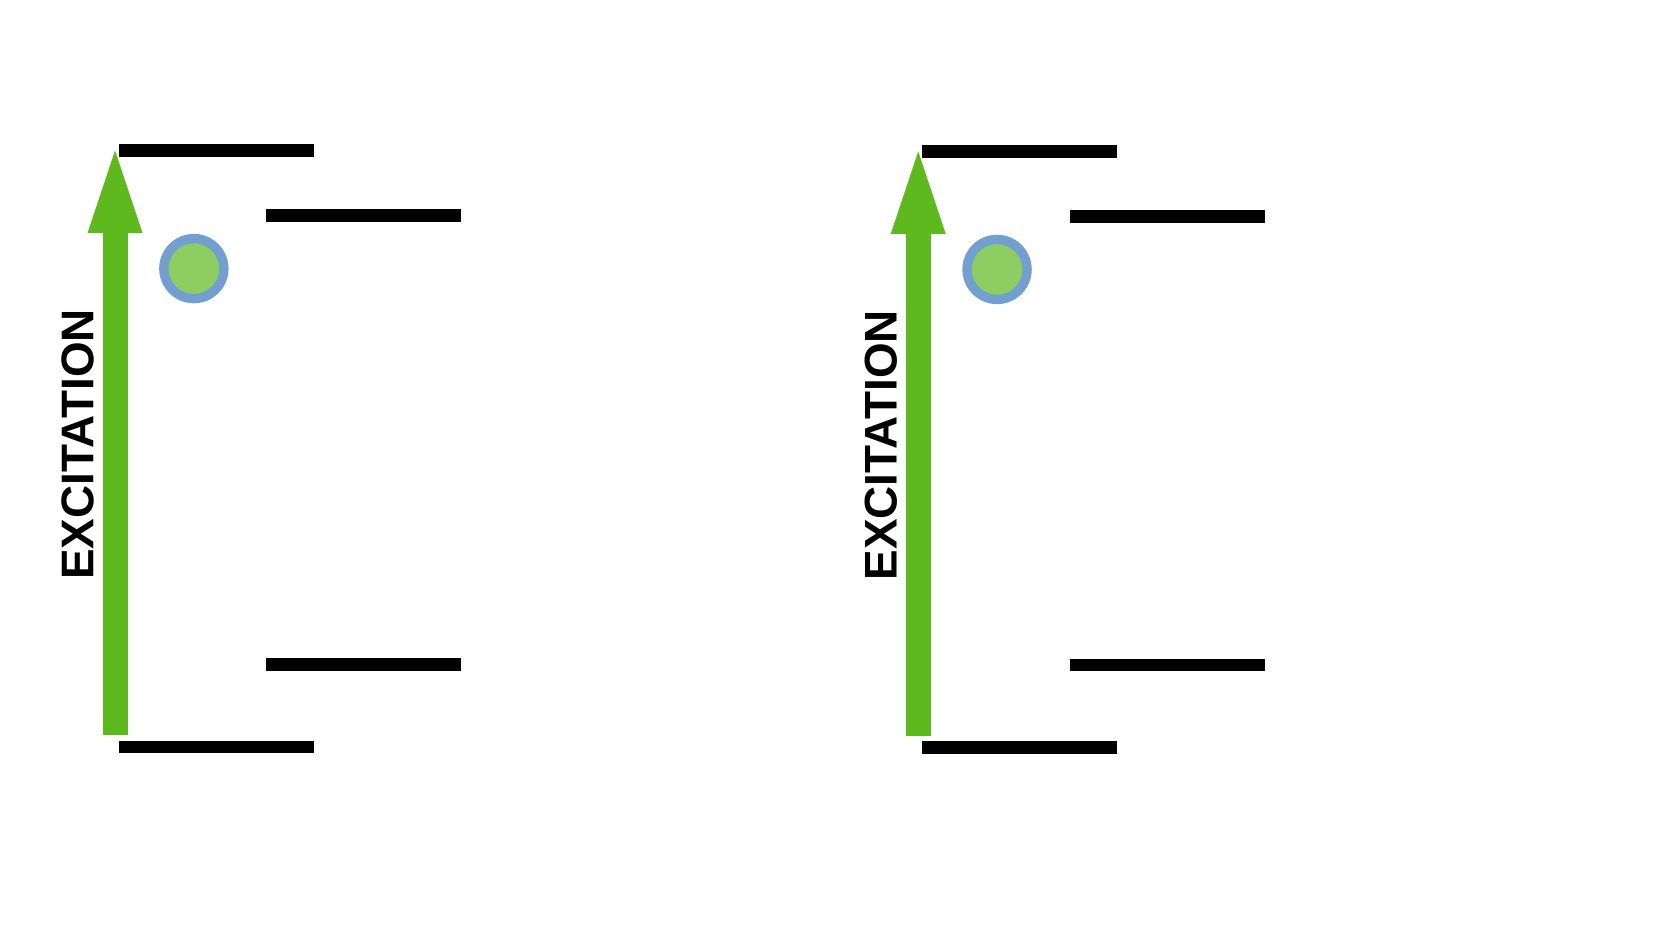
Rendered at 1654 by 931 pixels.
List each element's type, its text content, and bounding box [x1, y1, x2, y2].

text_box EXCITATION [847, 190, 914, 701]
text_box [967, 239, 1028, 300]
text_box EXCITATION [44, 189, 111, 700]
text_box [163, 238, 224, 299]
